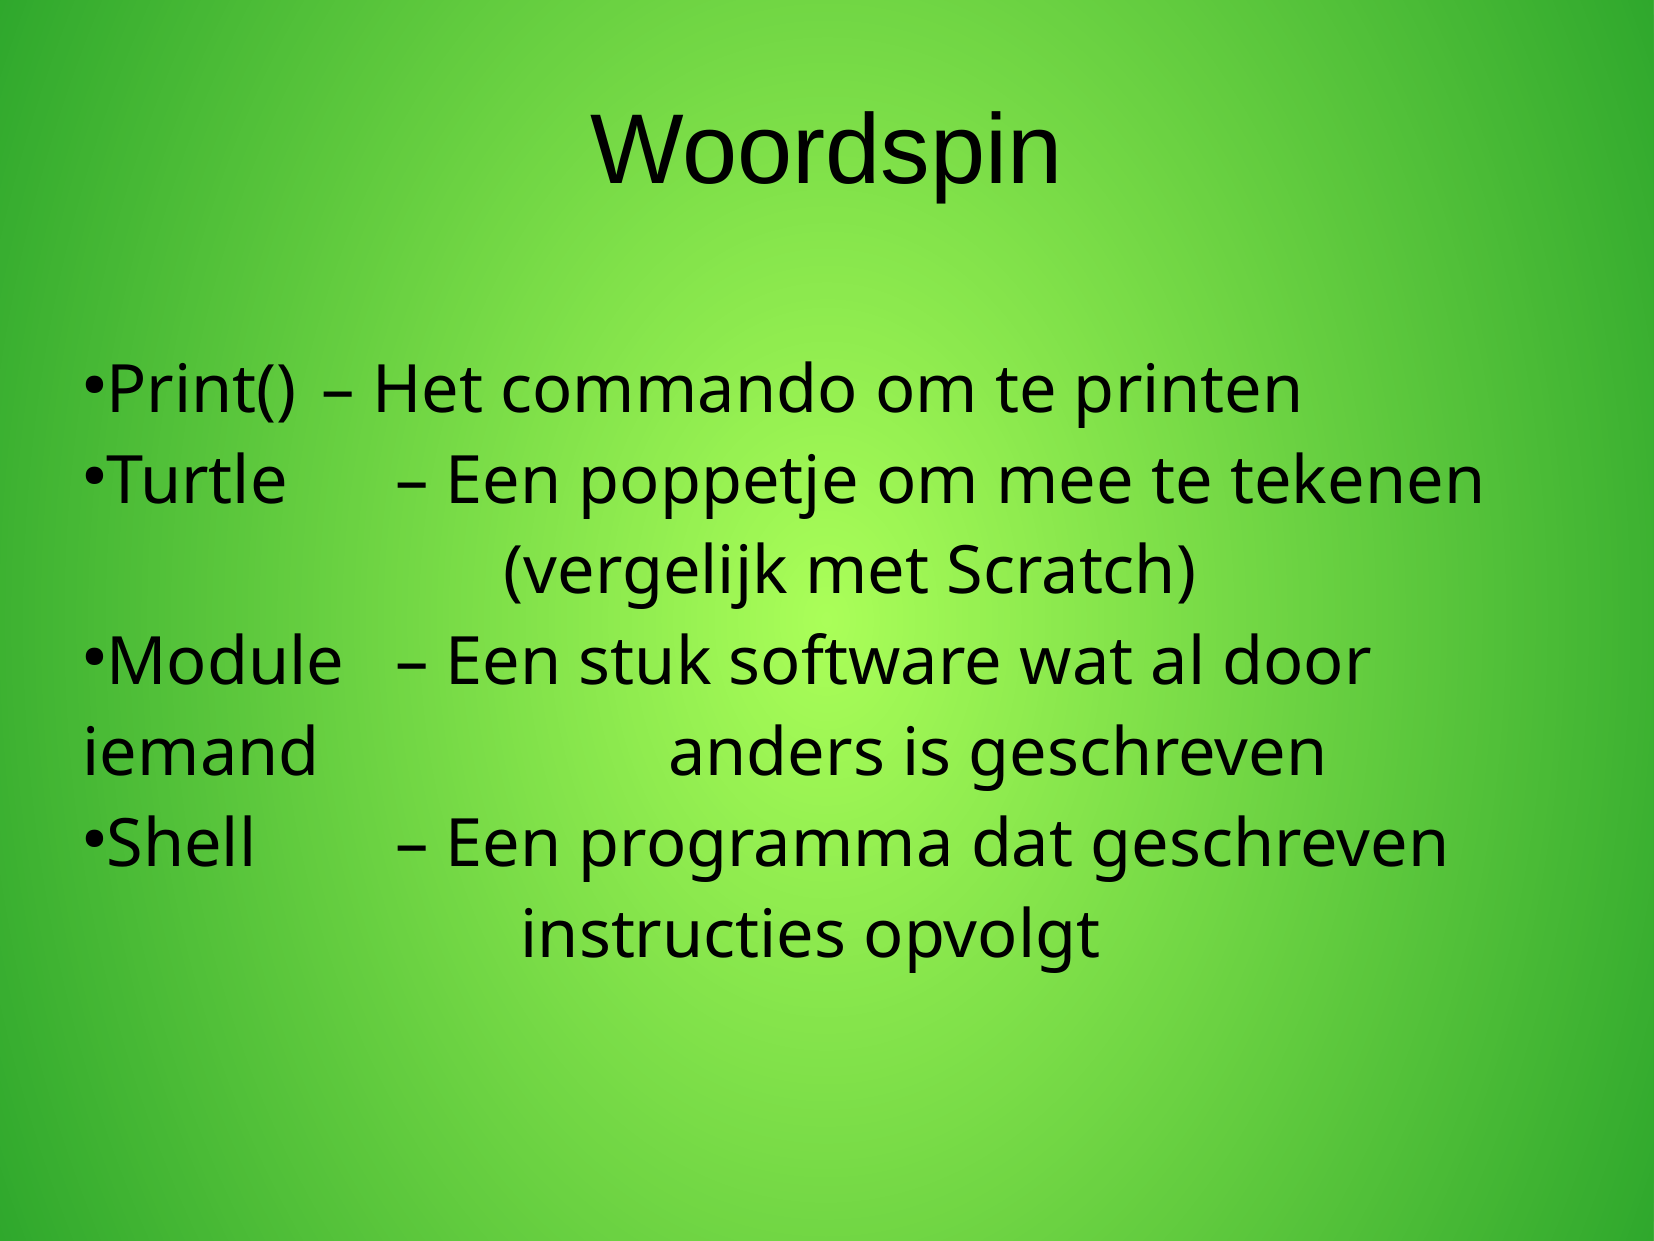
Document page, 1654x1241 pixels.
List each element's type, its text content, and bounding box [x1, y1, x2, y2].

subtitle Print() – Het commando om te printen Turtle – Een poppetje om mee te tekenen (vergelijk met Scratch) Module – Een stuk software wat al door iemand anders is geschreven Shell – Een programma dat geschreven instructies opvolgt [82, 299, 1571, 1019]
title Woordspin [82, 47, 1571, 252]
